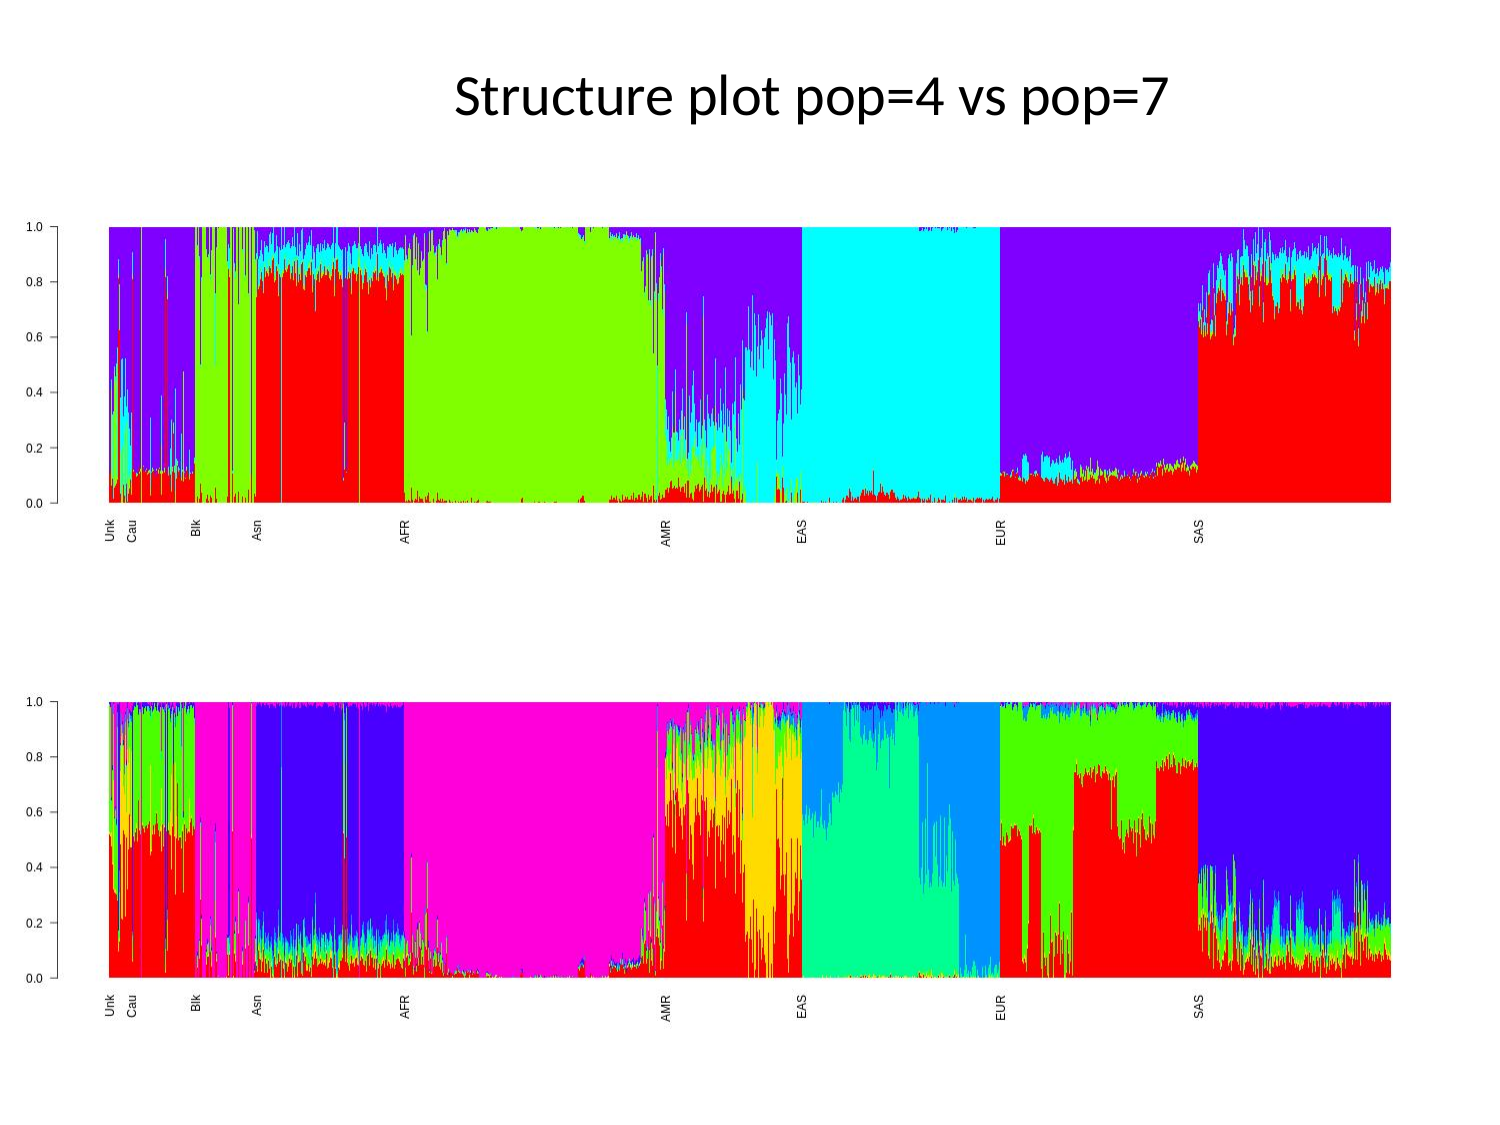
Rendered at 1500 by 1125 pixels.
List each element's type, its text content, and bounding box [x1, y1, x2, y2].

picture [0, 169, 1500, 1125]
text_box Structure plot pop=4 vs pop=7 [287, 50, 1338, 135]
